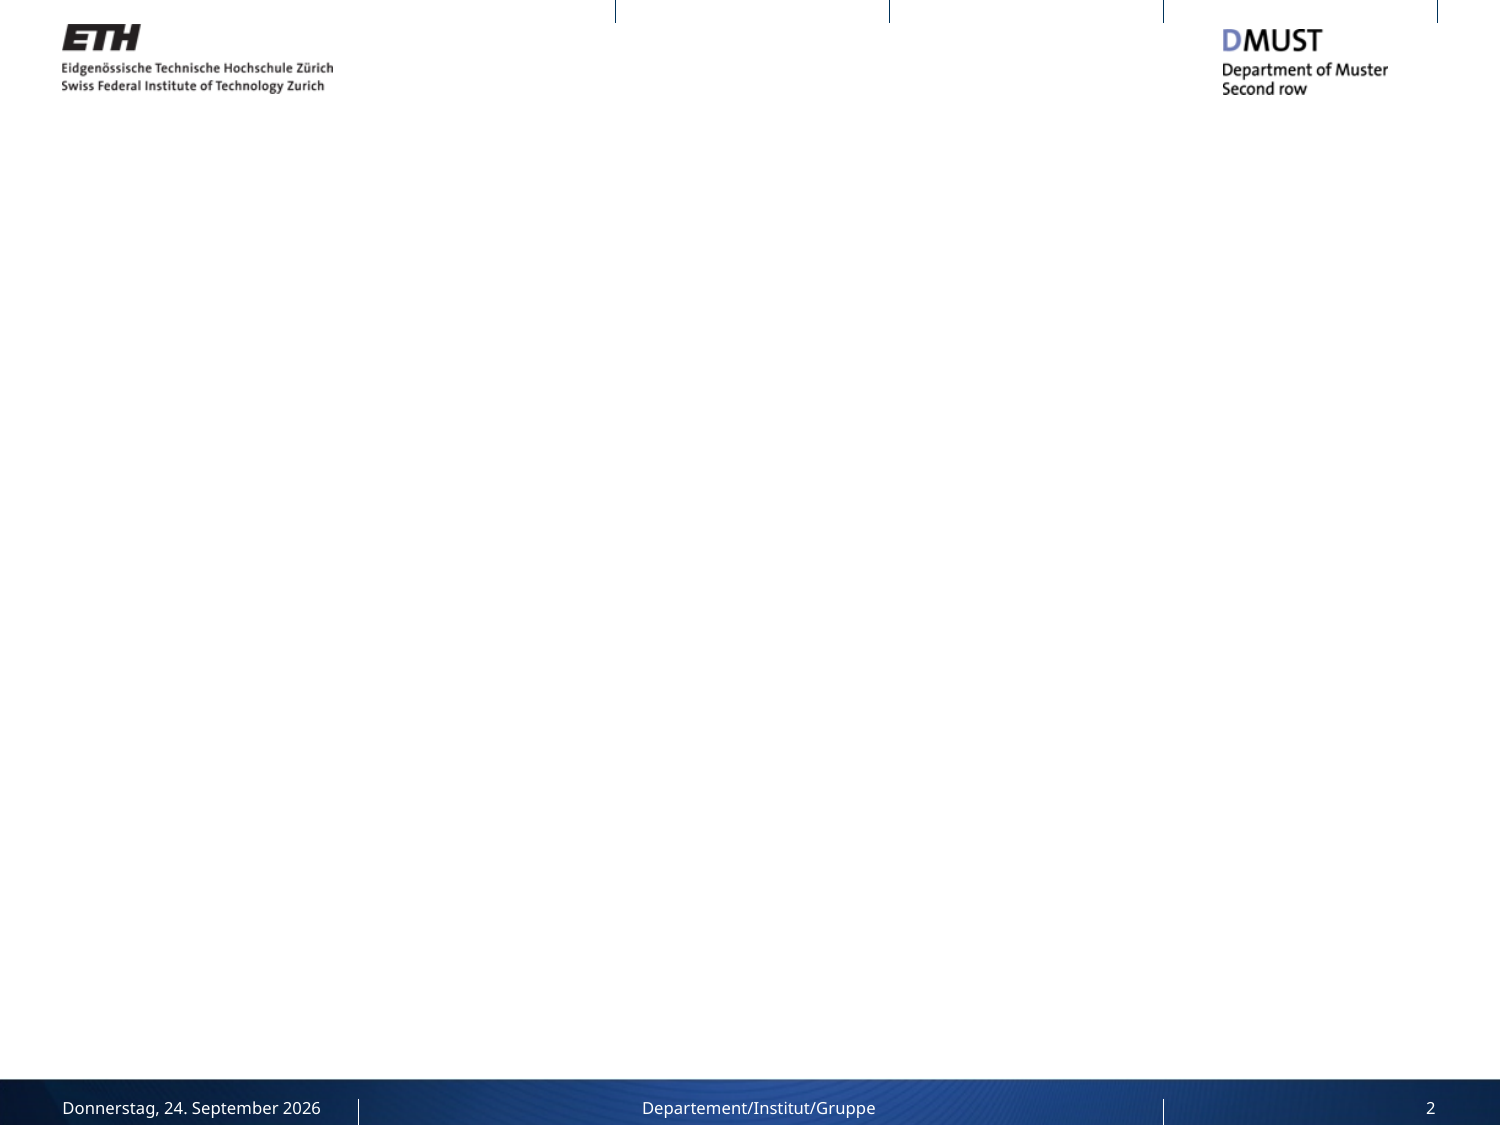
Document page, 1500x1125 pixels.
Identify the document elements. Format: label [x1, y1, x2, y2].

picture [0, 1078, 1500, 1125]
picture [1223, 29, 1388, 95]
picture [62, 24, 333, 94]
